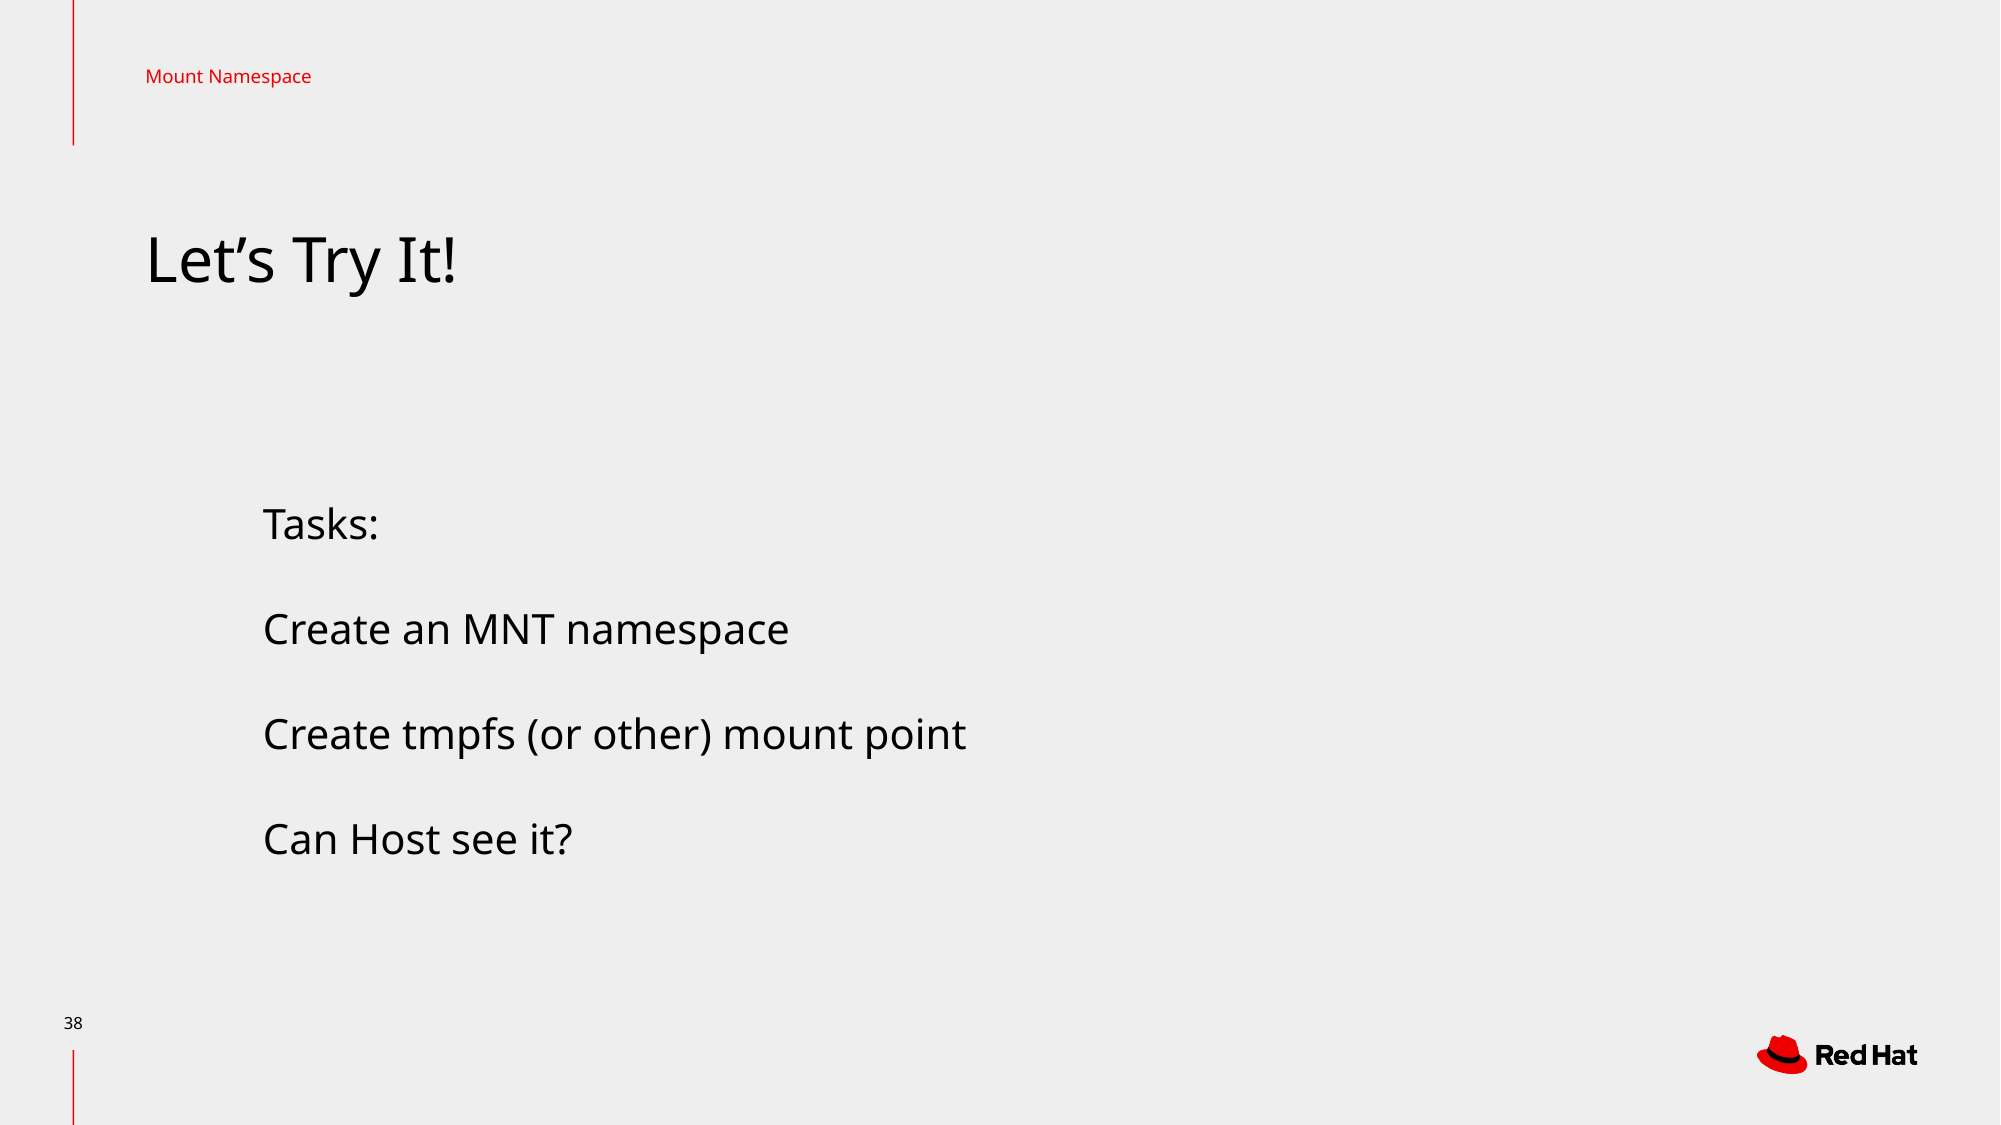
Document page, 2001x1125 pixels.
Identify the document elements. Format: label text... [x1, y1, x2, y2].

slide_number <number> [13, 1012, 134, 1036]
title Let’s Try It! [73, 193, 1713, 353]
title Tasks: Create an MNT namespace Create tmpfs (or other) mount point Can Host see it? [262, 442, 1516, 1012]
subtitle Mount Namespace [73, 9, 919, 143]
picture [1757, 1035, 1918, 1074]
